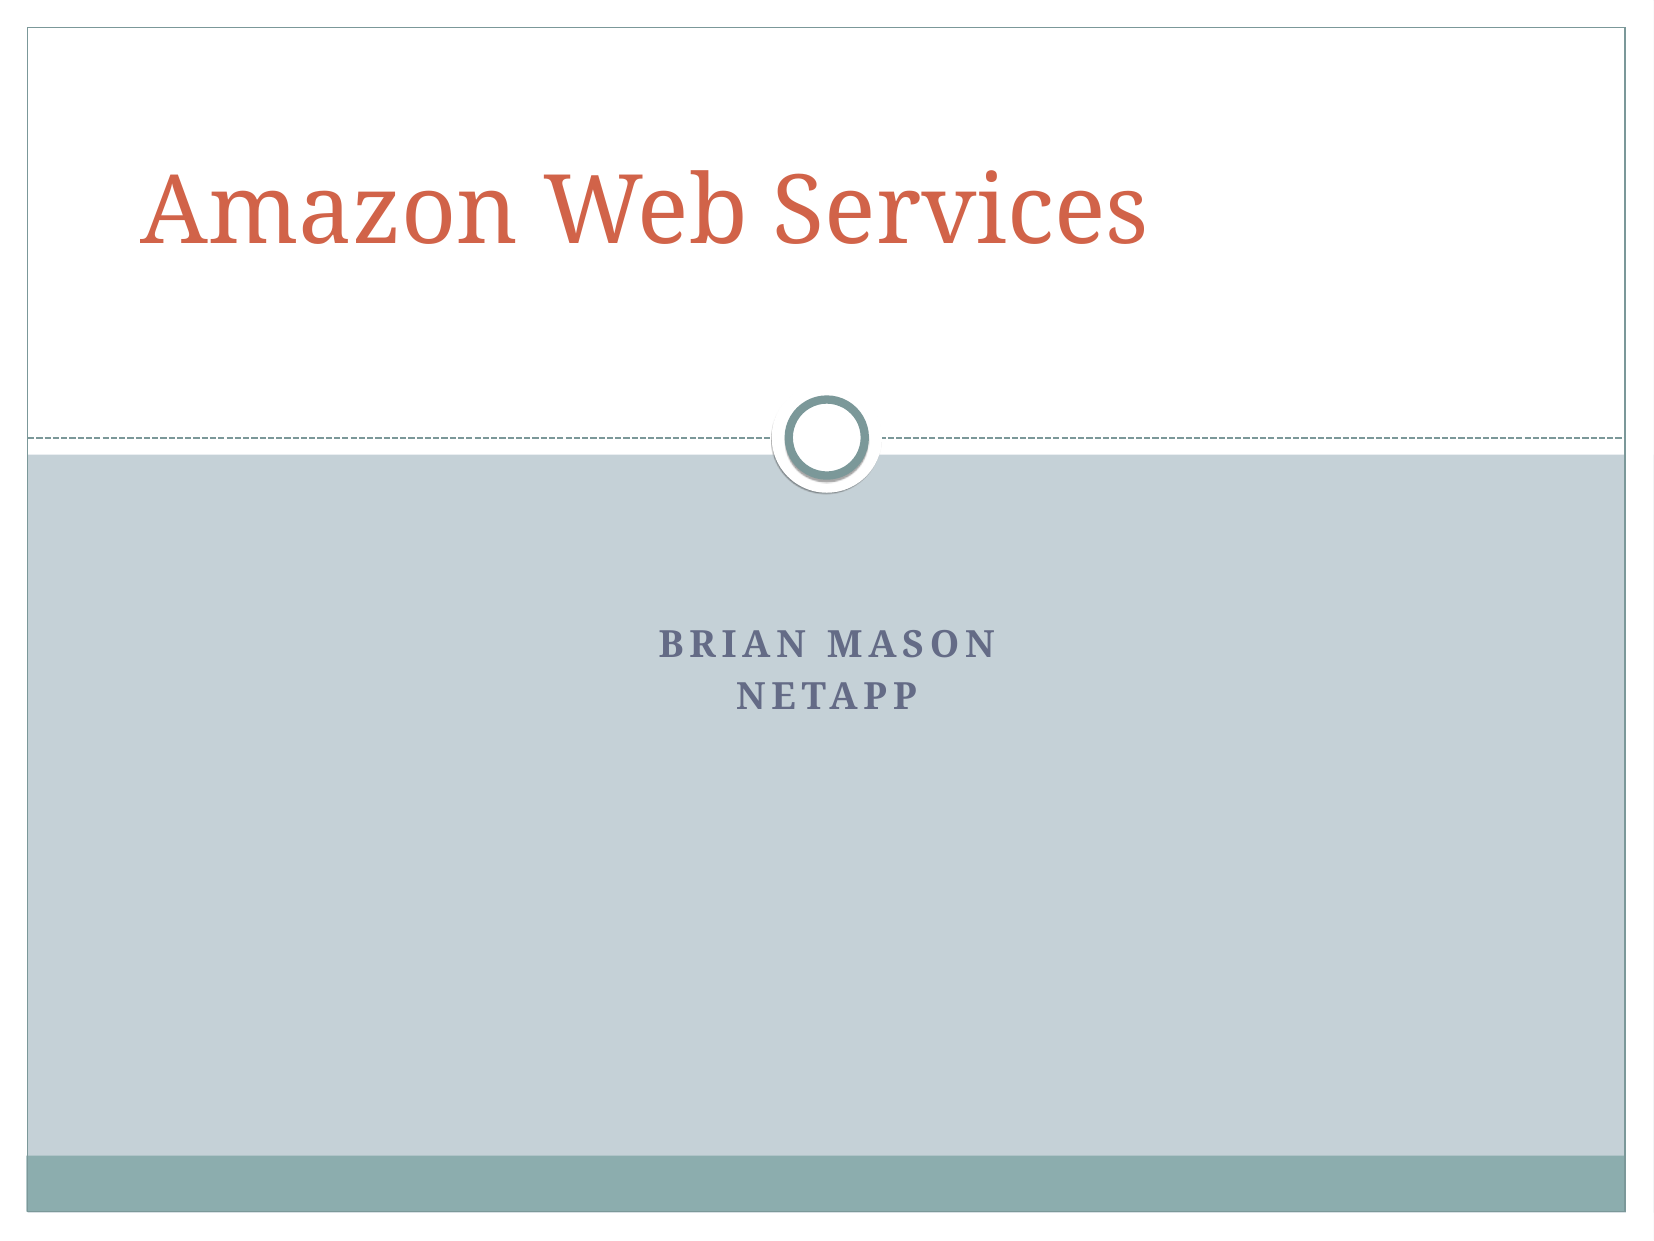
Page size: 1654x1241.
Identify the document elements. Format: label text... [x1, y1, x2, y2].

title Amazon Web Services [124, 68, 1530, 386]
subtitle Brian Mason Netapp [248, 509, 1406, 827]
